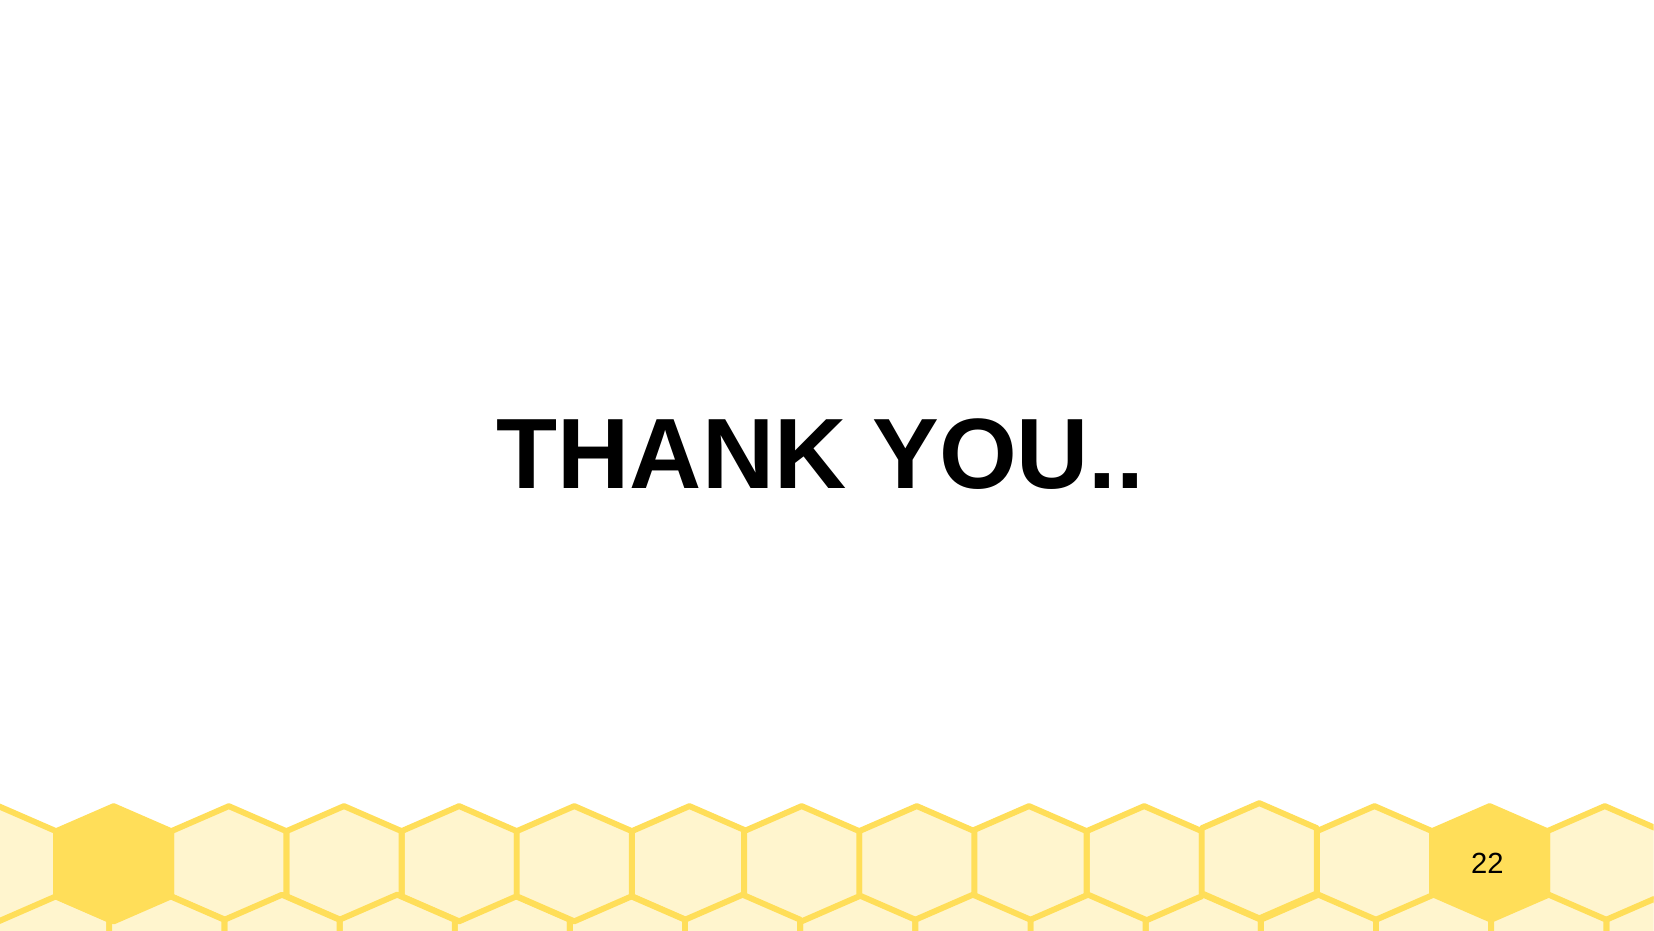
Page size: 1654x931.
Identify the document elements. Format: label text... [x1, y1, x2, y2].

title THANK YOU.. [76, 376, 1565, 532]
